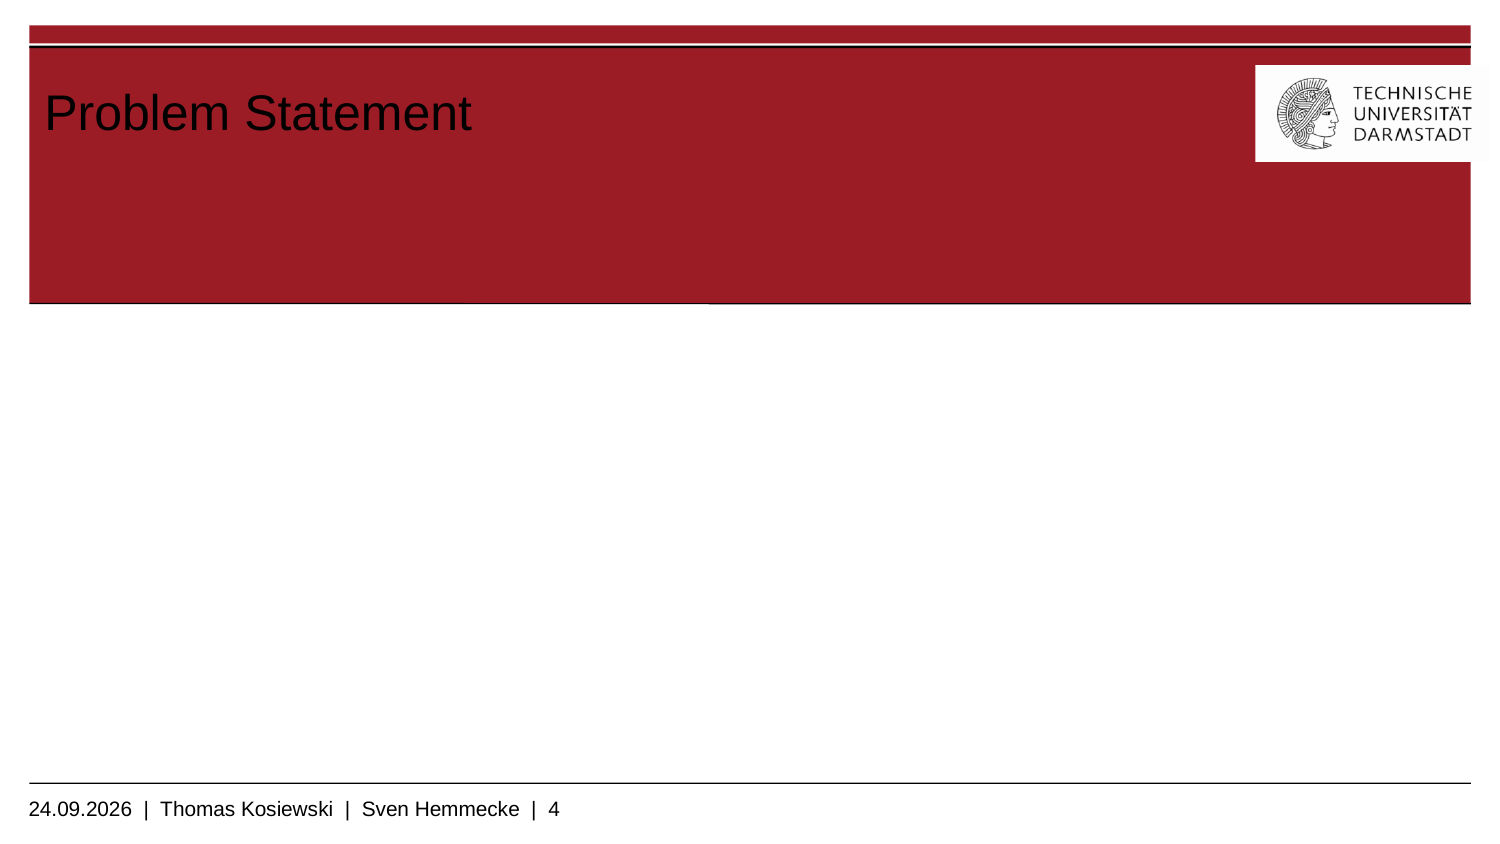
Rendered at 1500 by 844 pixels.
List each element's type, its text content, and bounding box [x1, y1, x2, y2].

picture [1255, 65, 1490, 162]
title Problem Statement [44, 61, 1164, 165]
